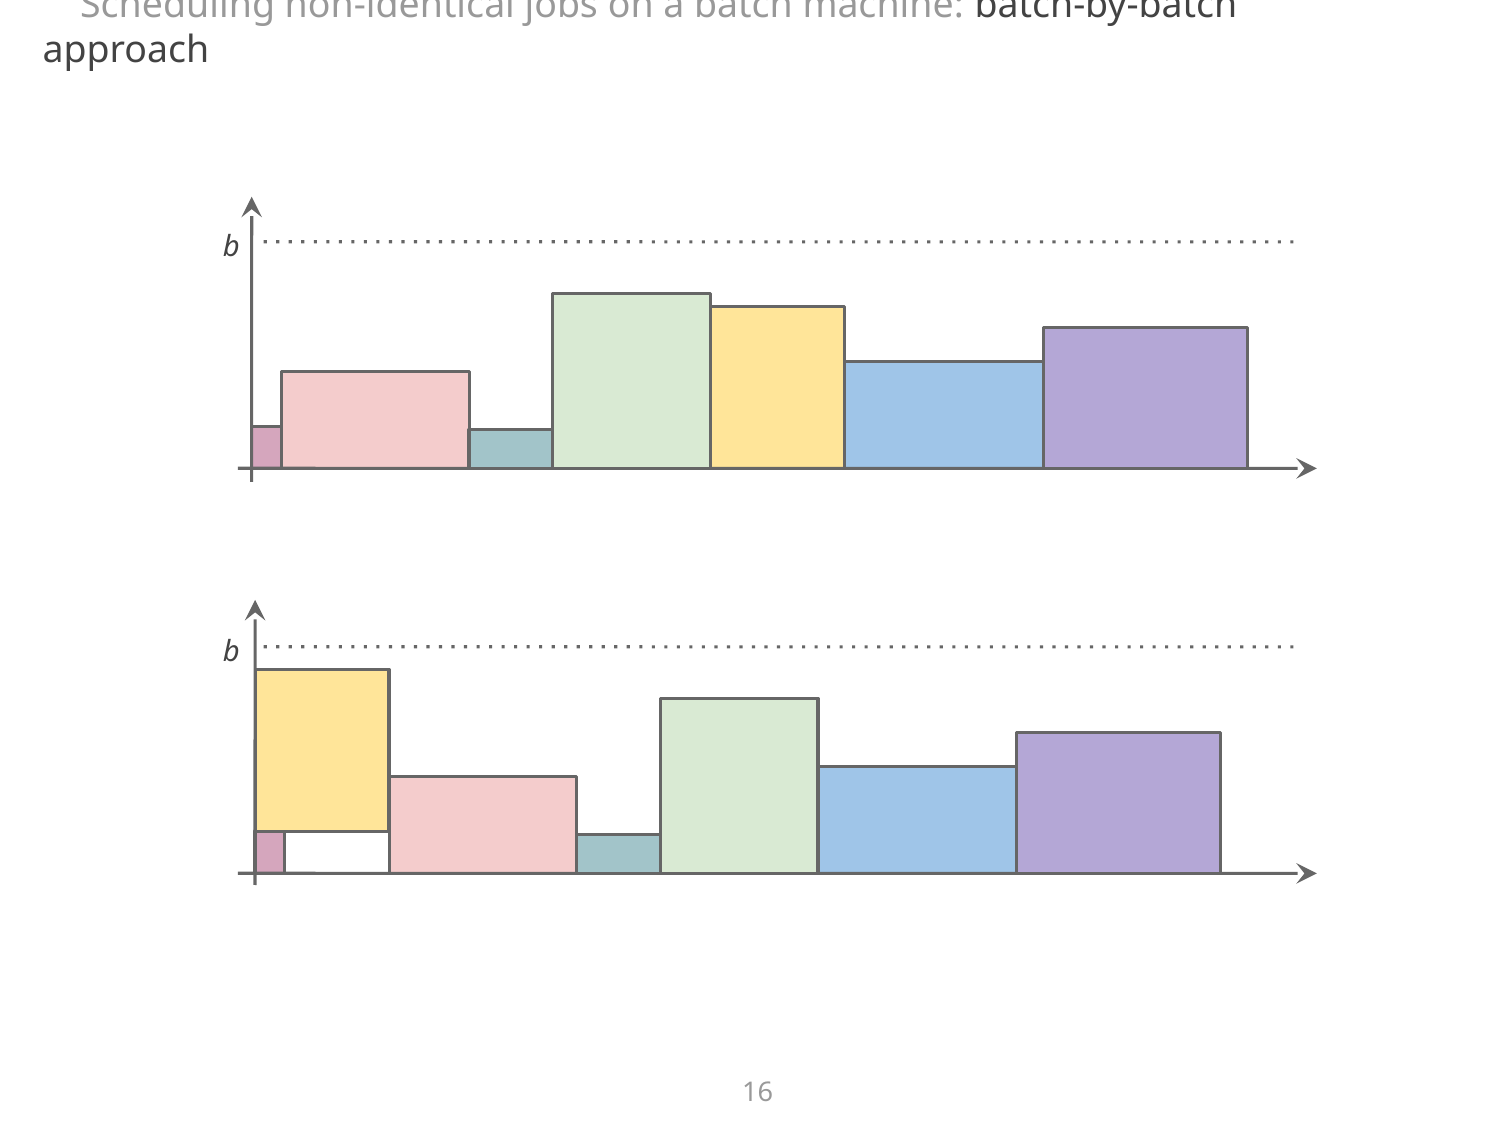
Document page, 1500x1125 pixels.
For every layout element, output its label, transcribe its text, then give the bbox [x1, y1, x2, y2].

text_box [254, 293, 1248, 469]
text_box [257, 669, 1221, 874]
text_box b [149, 599, 255, 694]
title Scheduling non-identical jobs on a batch machine: batch-by-batch approach [27, 13, 1399, 85]
text_box b [149, 194, 255, 289]
